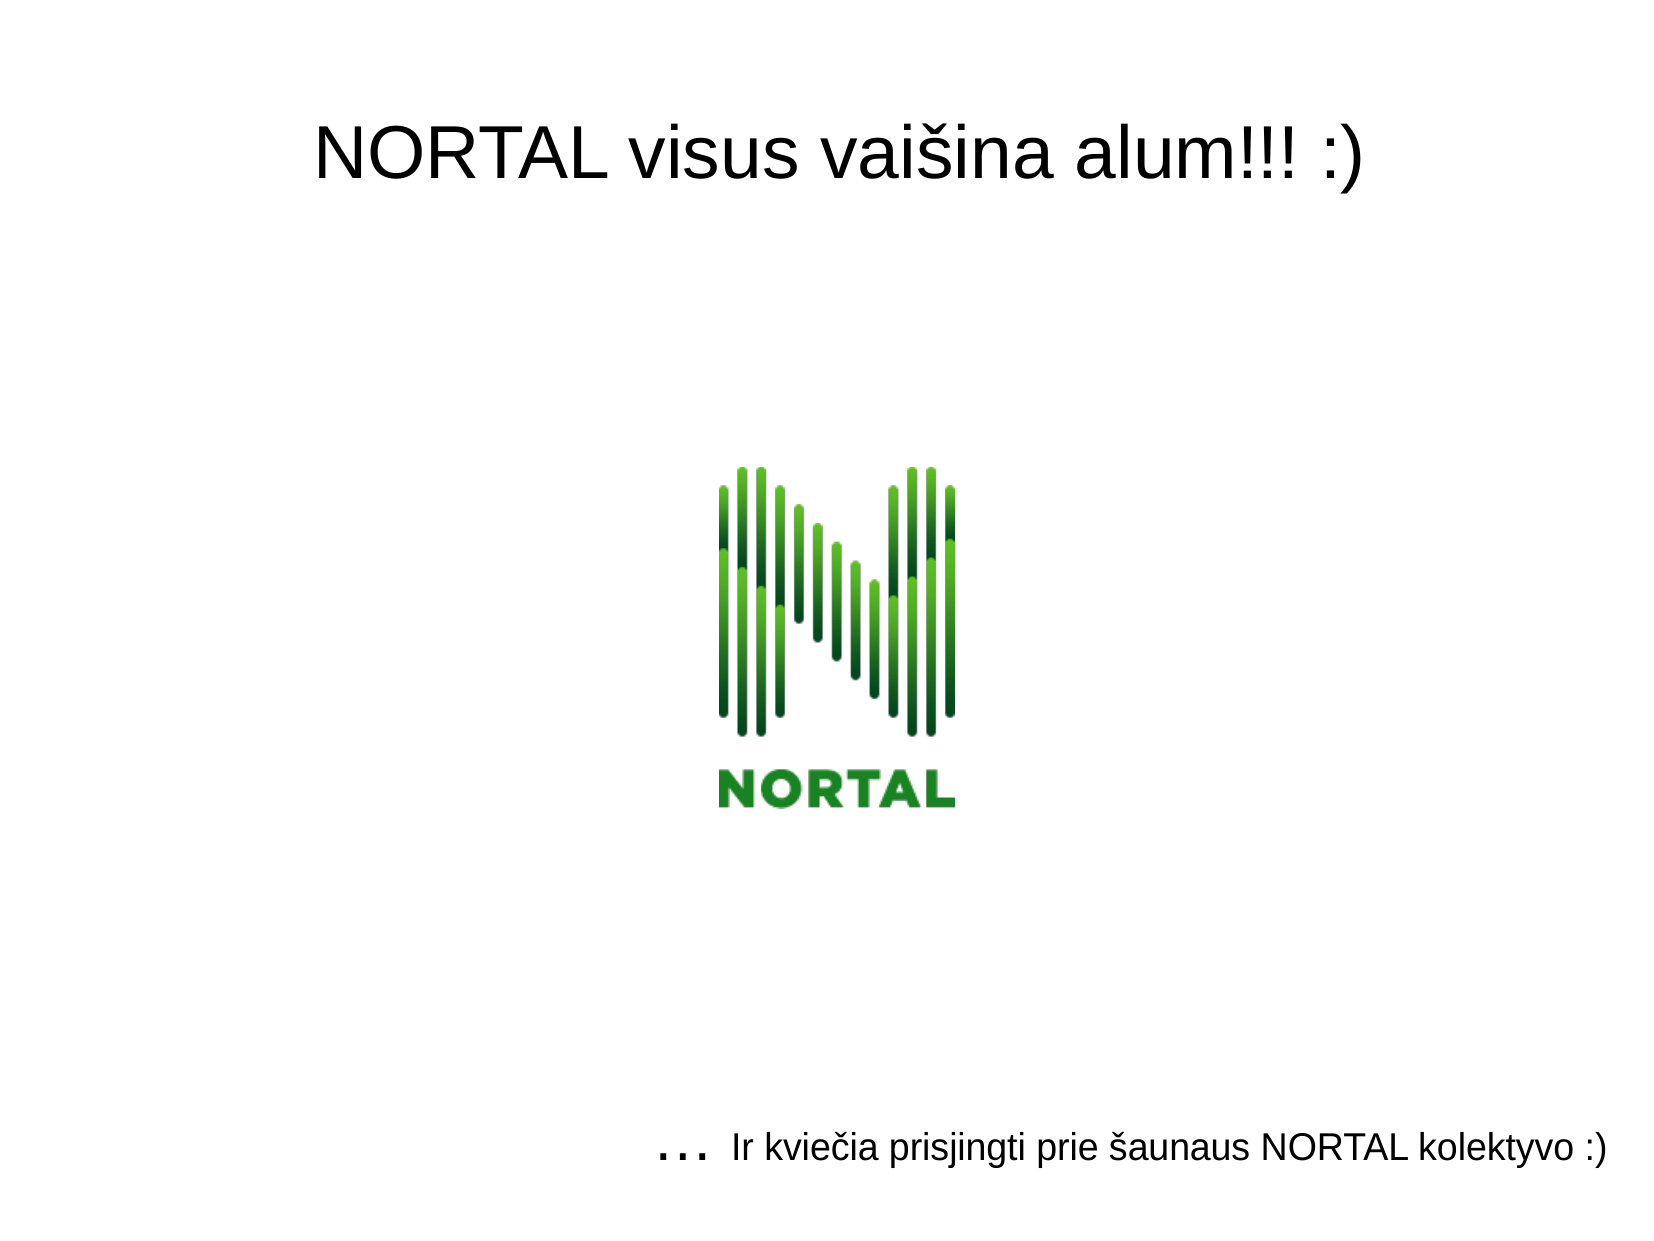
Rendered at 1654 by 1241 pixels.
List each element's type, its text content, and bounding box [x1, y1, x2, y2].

title NORTAL visus vaišina alum!!! :) [82, 49, 1571, 257]
text_box … Ir kviečia prisjingti prie šaunaus NORTAL kolektyvo :) [637, 1095, 1630, 1182]
subtitle [82, 290, 1571, 1109]
